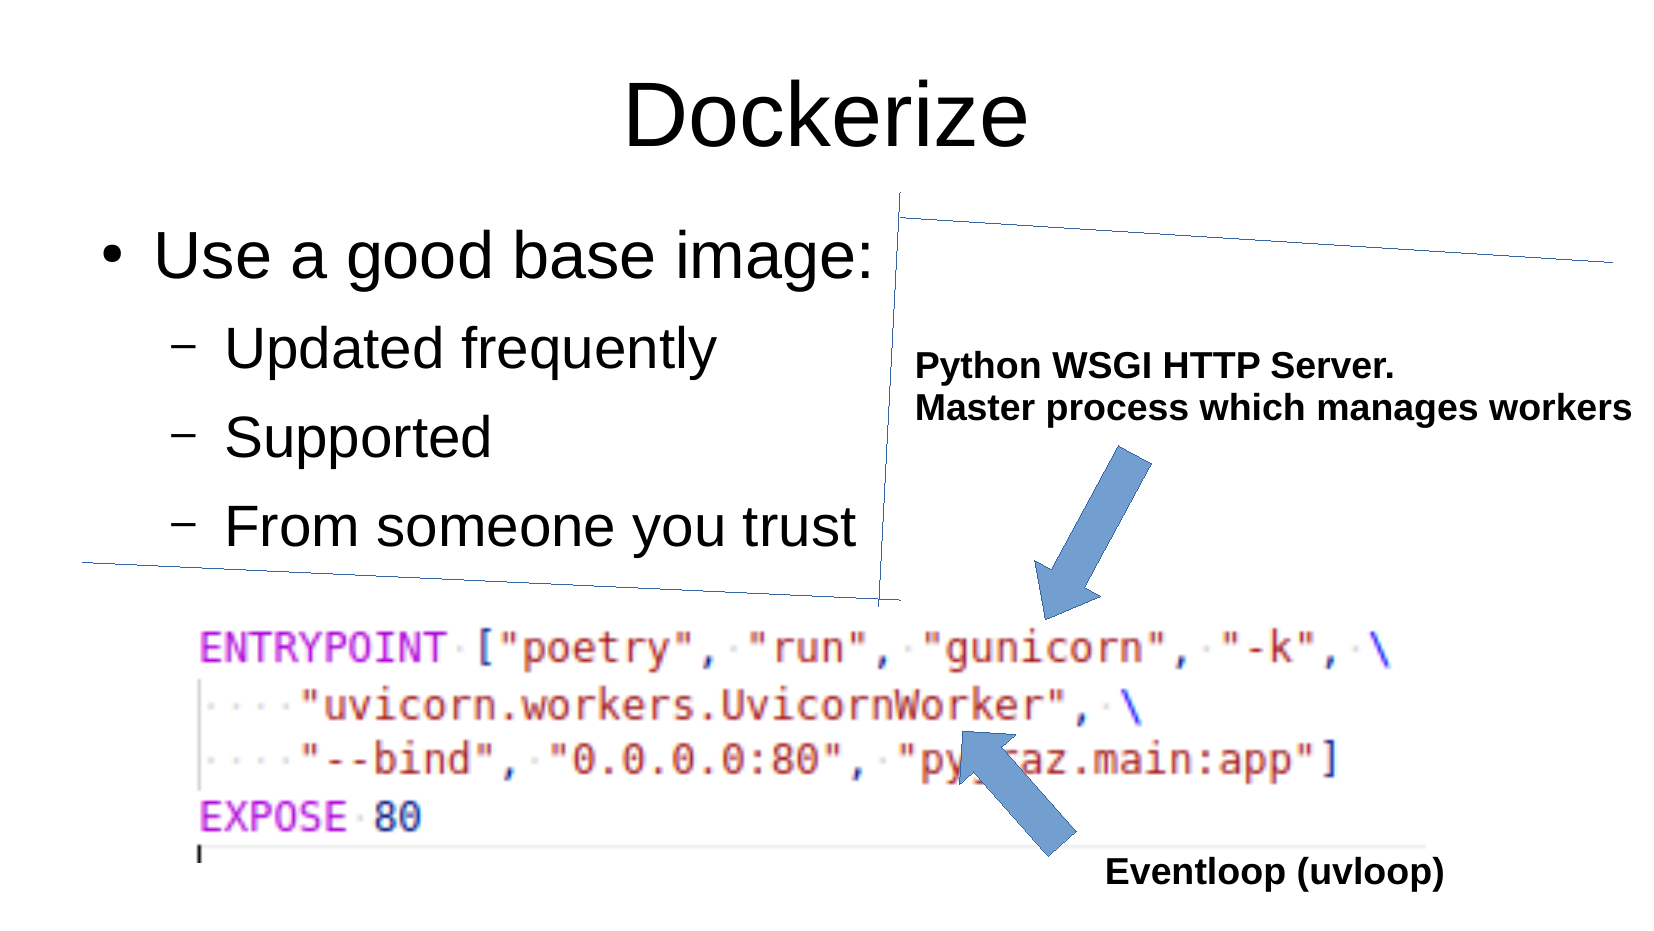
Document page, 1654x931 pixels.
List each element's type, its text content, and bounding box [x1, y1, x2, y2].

text_box Eventloop (uvloop) [1090, 843, 1471, 901]
picture [192, 599, 1426, 863]
text_box [1034, 445, 1152, 620]
text_box [959, 731, 1077, 857]
list Use a good base image: Updated frequently Supported From someone you trust [82, 217, 1571, 758]
text_box Python WSGI HTTP Server. Master process which manages workers [900, 337, 1648, 437]
title Dockerize [82, 37, 1571, 193]
